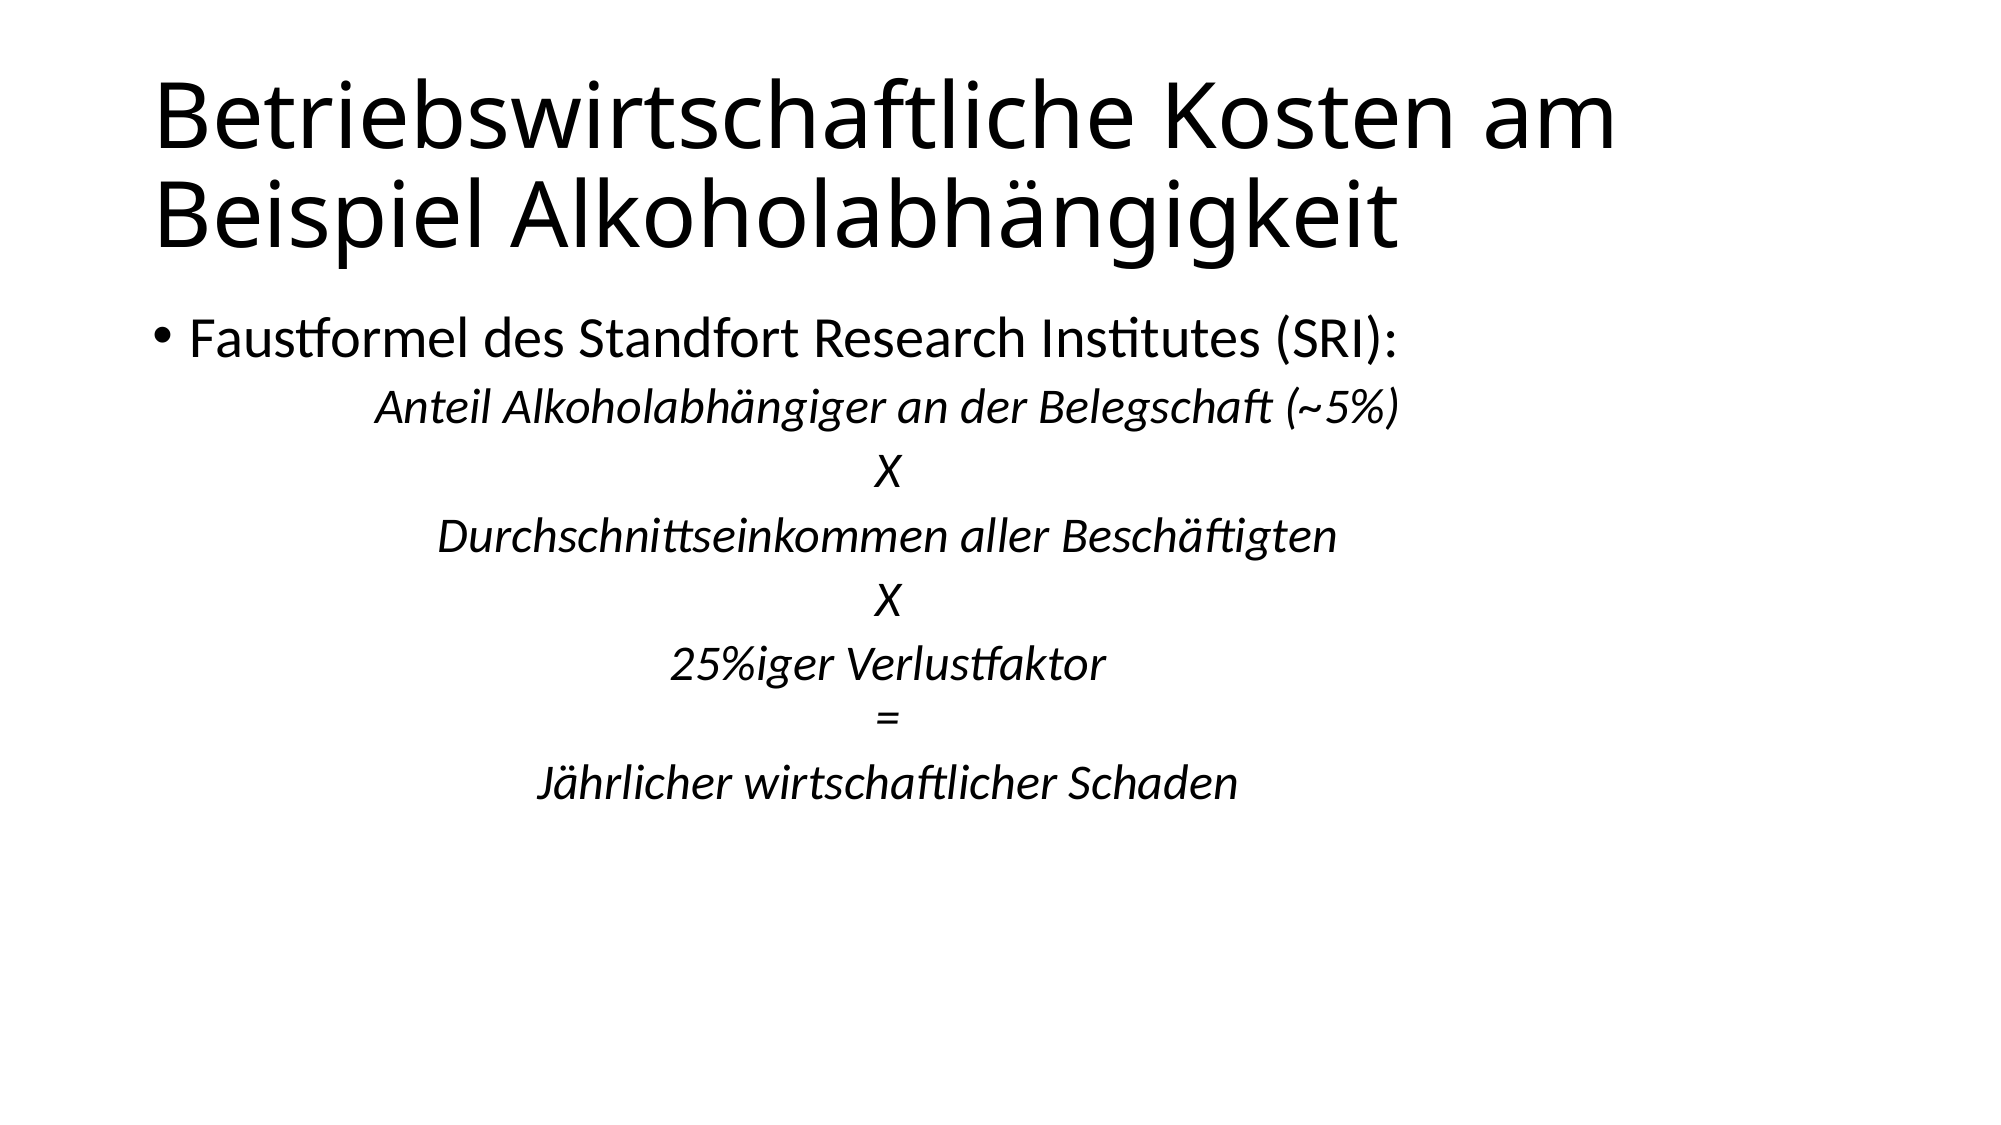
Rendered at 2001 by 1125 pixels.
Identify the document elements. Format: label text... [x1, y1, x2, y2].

list Faustformel des Standfort Research Institutes (SRI): Anteil Alkoholabhängiger an der Belegschaft (~5%) X Durchschnittseinkommen aller Beschäftigten X 25%iger Verlustfaktor = Jährlicher wirtschaftlicher Schaden [137, 299, 1863, 1014]
title Betriebswirtschaftliche Kosten am Beispiel Alkoholabhängigkeit [137, 59, 1863, 278]
